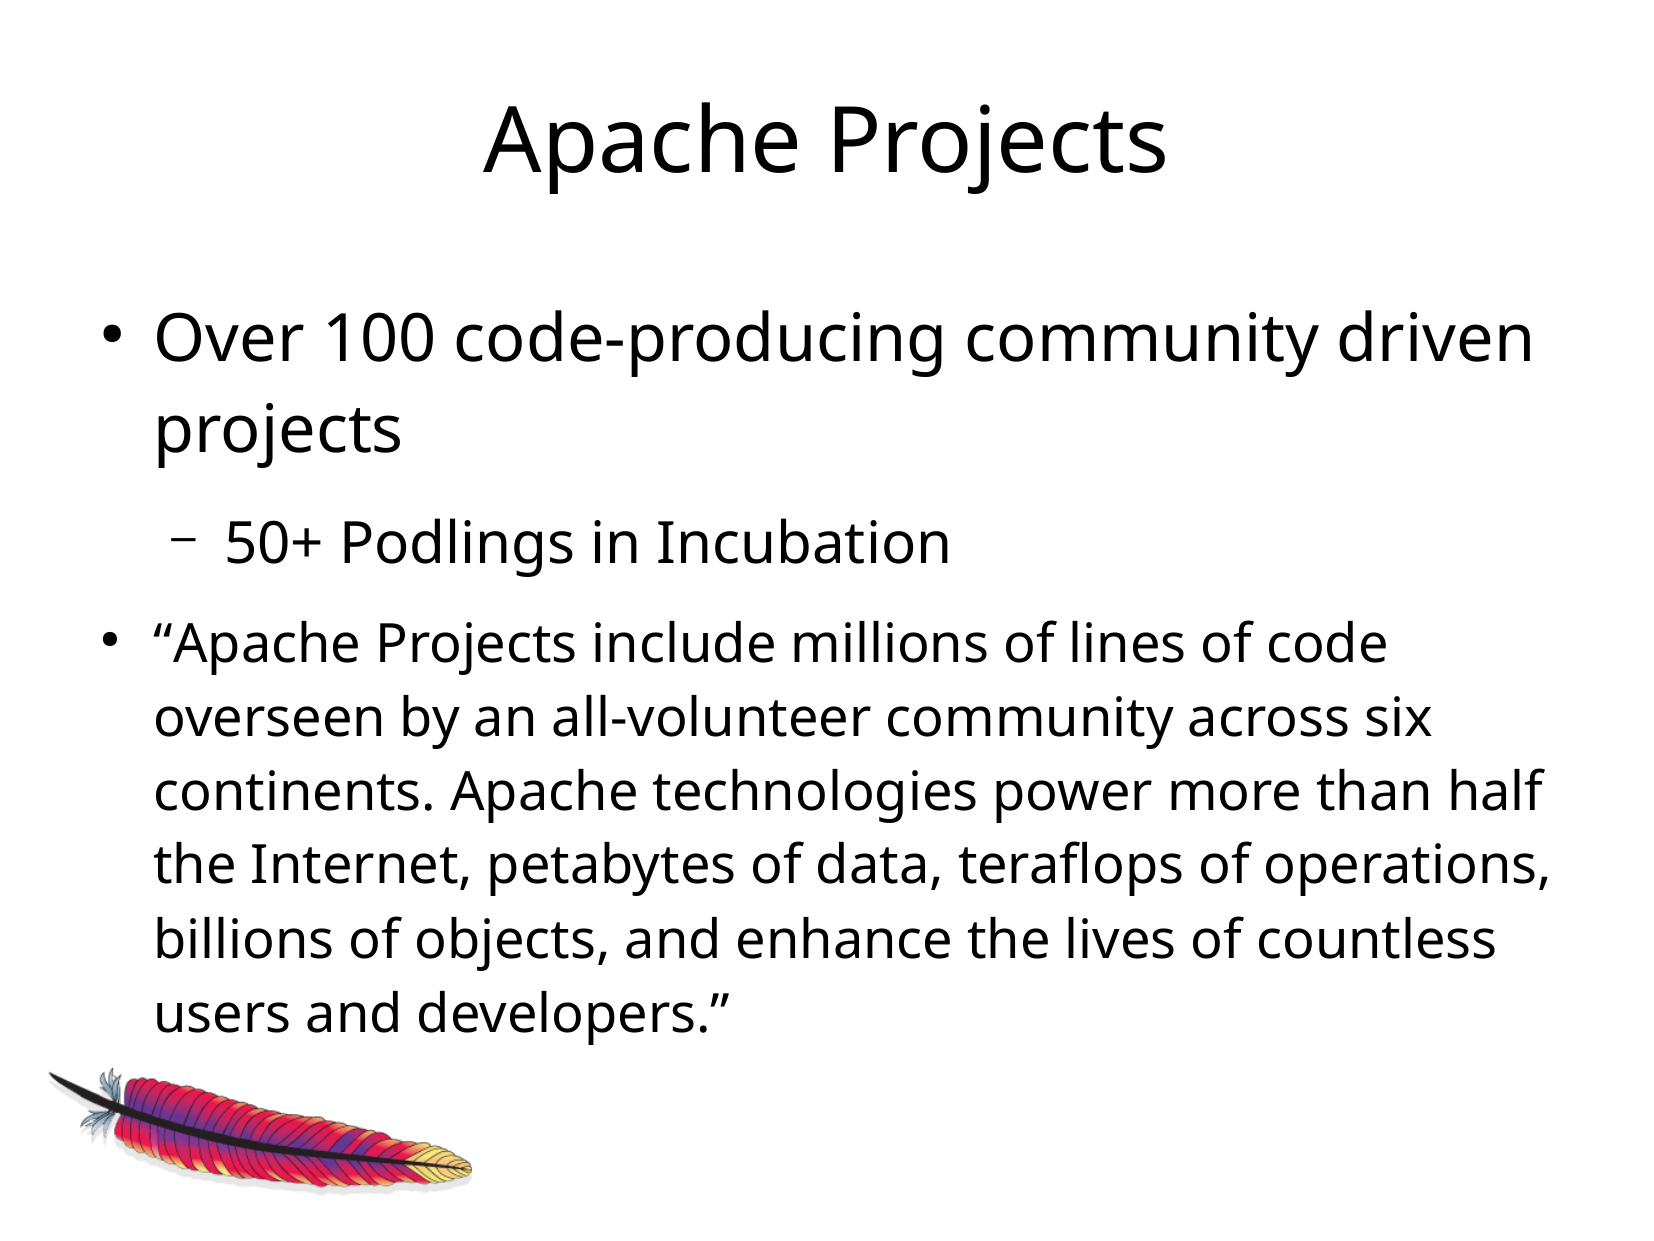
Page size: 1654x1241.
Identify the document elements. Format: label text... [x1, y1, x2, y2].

picture [45, 1064, 477, 1200]
list Over 100 code-producing community driven projects 50+ Podlings in Incubation “Apache Projects include millions of lines of code overseen by an all-volunteer community across six continents. Apache technologies power more than half the Internet, petabytes of data, teraflops of operations, billions of objects, and enhance the lives of countless users and developers.” [82, 290, 1571, 1109]
title Apache Projects [82, 49, 1571, 226]
